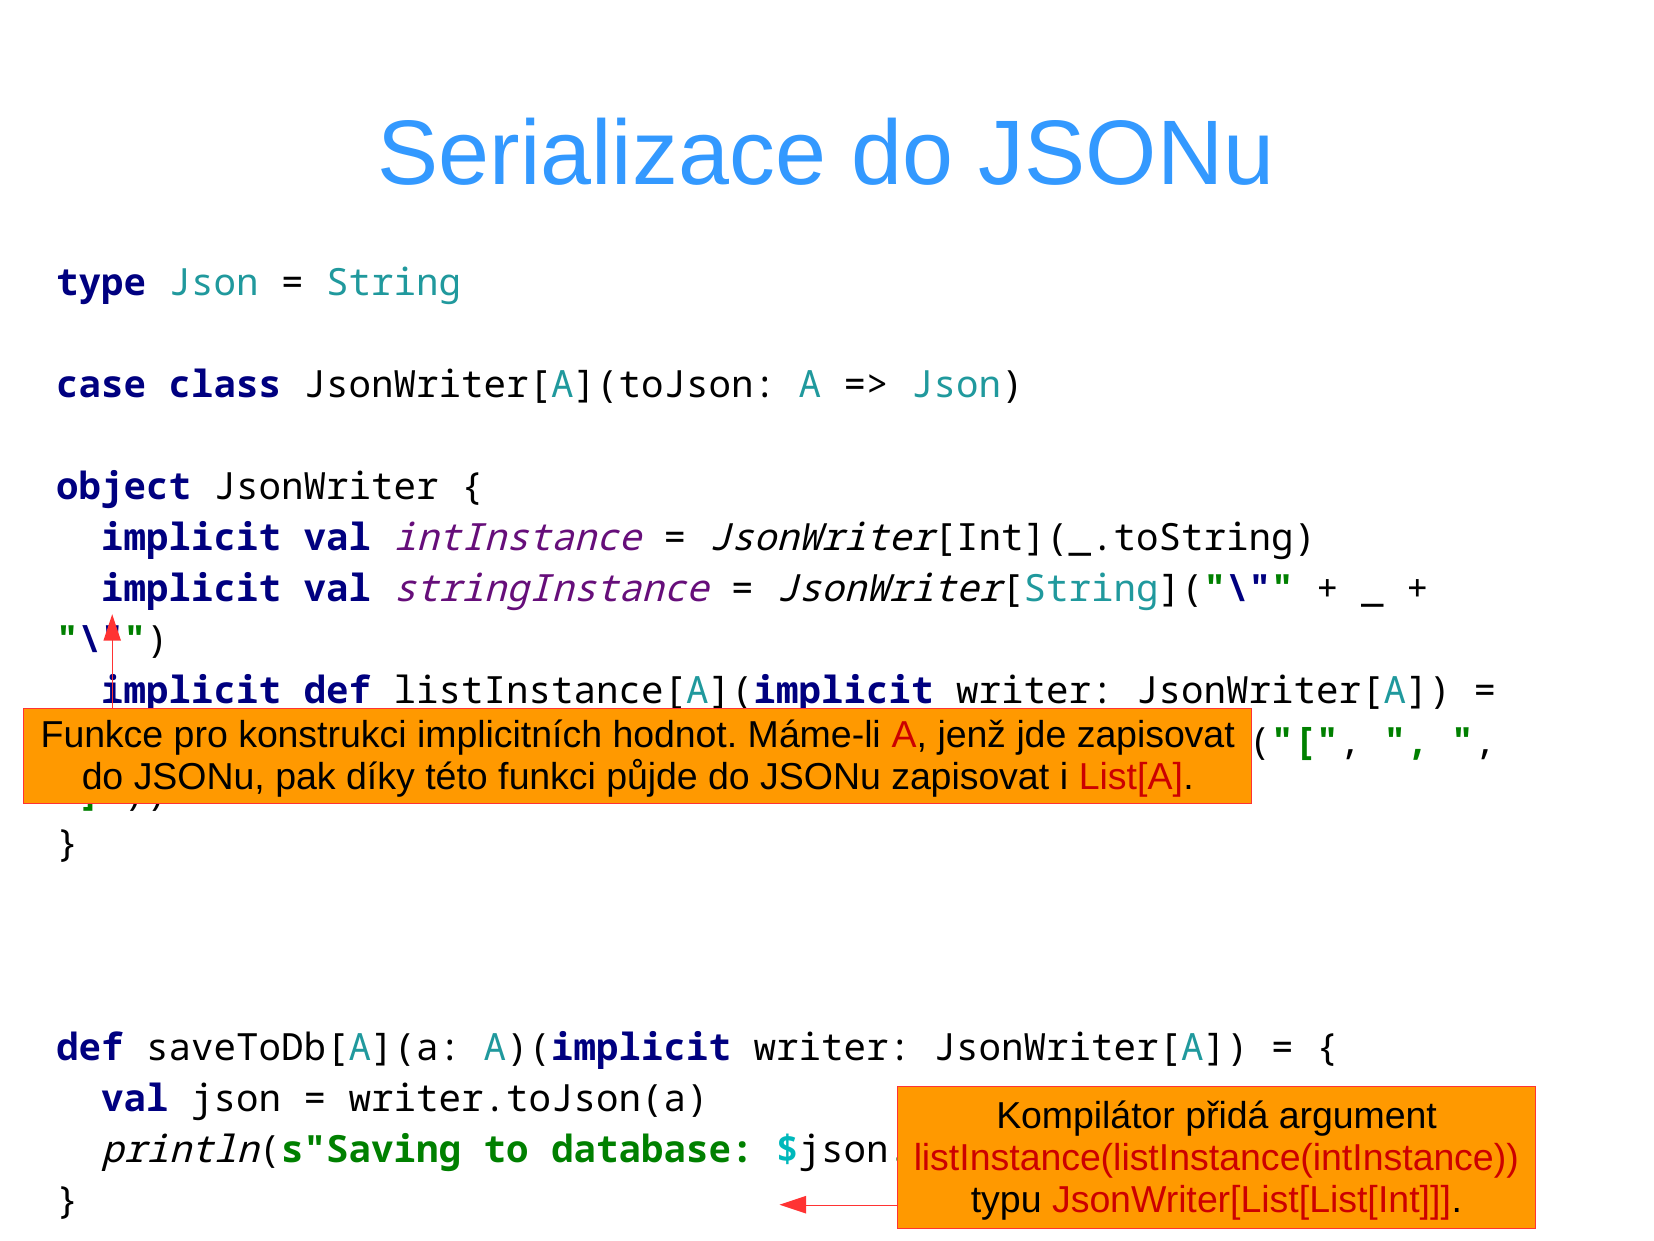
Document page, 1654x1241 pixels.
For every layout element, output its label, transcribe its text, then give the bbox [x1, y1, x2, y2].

text_box Kompilátor přidá argument listInstance(listInstance(intInstance)) typu JsonWriter[List[List[Int]]]. [897, 1086, 1536, 1229]
text_box Funkce pro konstrukci implicitních hodnot. Máme-li A, jenž jde zapisovat do JSONu, pak díky této funkci půjde do JSONu zapisovat i List[A]. [23, 708, 1252, 804]
text_box type Json = String case class JsonWriter[A](toJson: A => Json) object JsonWriter { implicit val intInstance = JsonWriter[Int](_.toString) implicit val stringInstance = JsonWriter[String]("\"" + _ + "\"") implicit def listInstance[A](implicit writer: JsonWriter[A]) = JsonWriter[List[A]](_.map(writer.toJson).mkString("[", ", ", "]")) } def saveToDb[A](a: A)(implicit writer: JsonWriter[A]) = { val json = writer.toJson(a) println(s"Saving to database: $json.") } saveToDb(5) saveToDb("Text") saveToDb(List(1, 2)) saveToDb(List(List(1, 2), List(3))) [41, 248, 1565, 1241]
title Serializace do JSONu [82, 49, 1571, 257]
